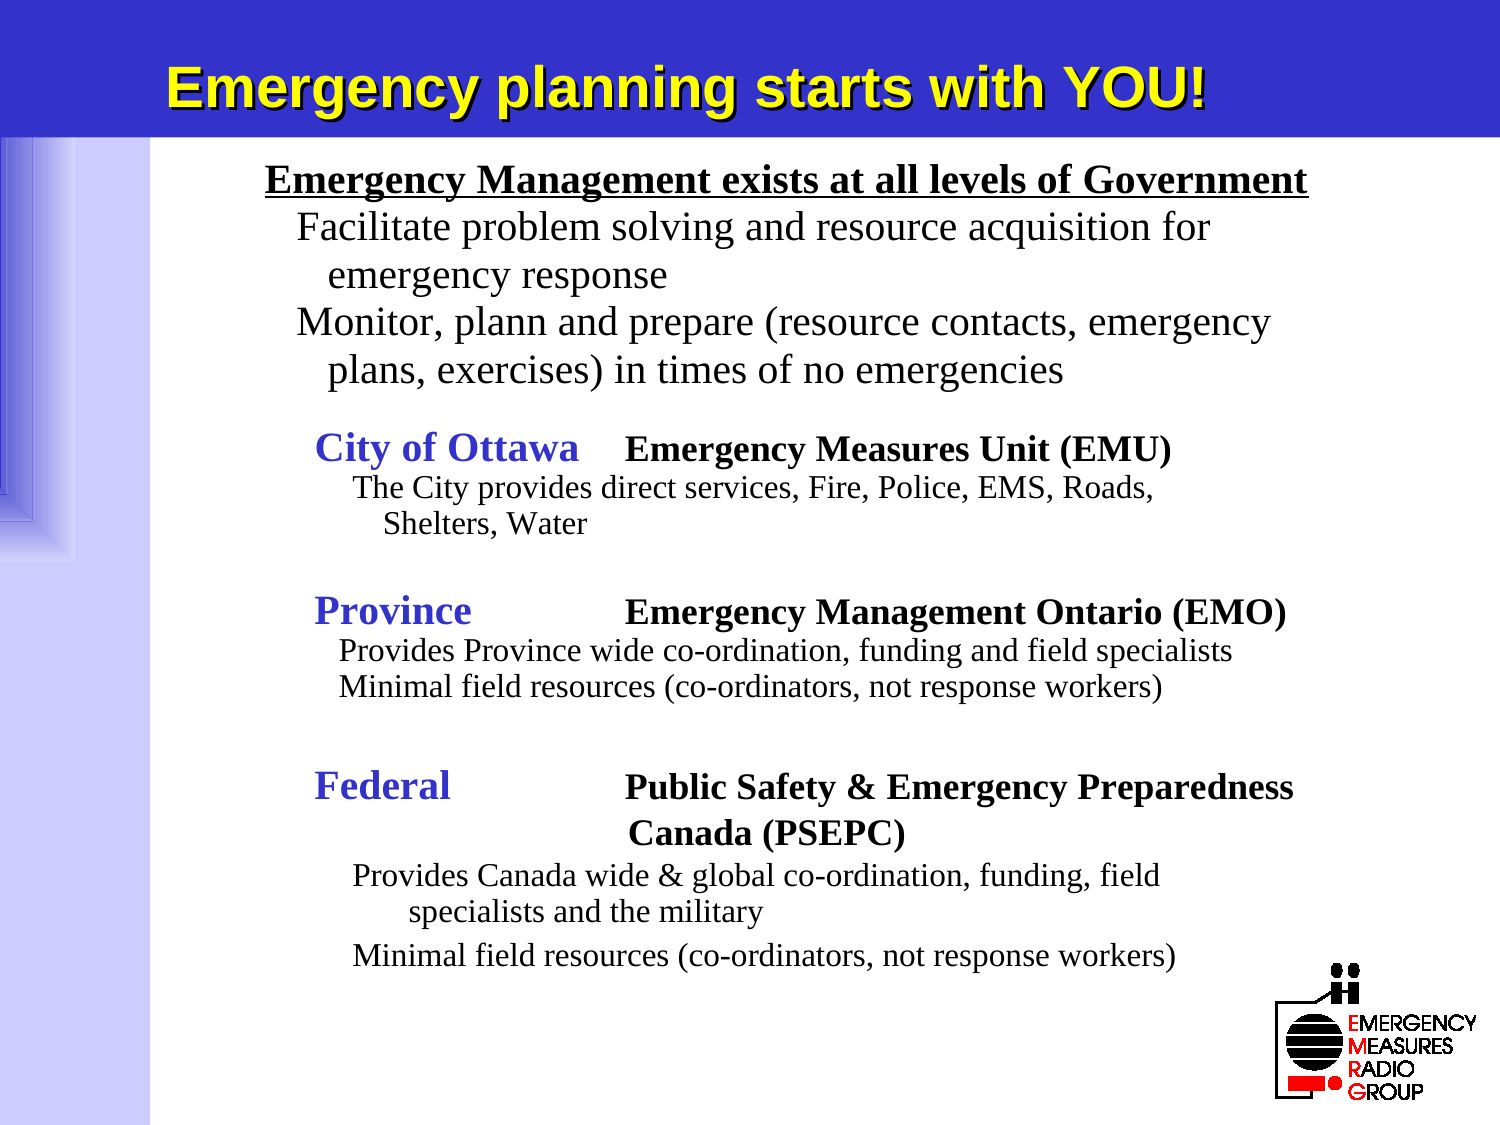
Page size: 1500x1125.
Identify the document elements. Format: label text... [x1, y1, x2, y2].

text_box The City provides direct services, Fire, Police, EMS, Roads, Shelters, Water [337, 462, 1263, 550]
text_box Federal Public Safety & Emergency Preparedness Canada (PSEPC) [299, 750, 1310, 861]
text_box Emergency planning starts with YOU! [151, 41, 1224, 128]
text_box Provides Province wide co-ordination, funding and field specialists Minimal field resources (co-ordinators, not response workers) [323, 624, 1311, 713]
text_box Emergency Management exists at all levels of Government Facilitate problem solving and resource acquisition for emergency response Monitor, plann and prepare (resource contacts, emergency plans, exercises) in times of no emergencies [249, 149, 1363, 401]
picture [1275, 963, 1476, 1100]
text_box Provides Canada wide & global co-ordination, funding, field specialists and the military Minimal field resources (co-ordinators, not response workers) [337, 849, 1313, 1026]
text_box City of Ottawa Emergency Measures Unit (EMU) [299, 412, 1188, 478]
text_box Province Emergency Management Ontario (EMO) [299, 575, 1303, 641]
